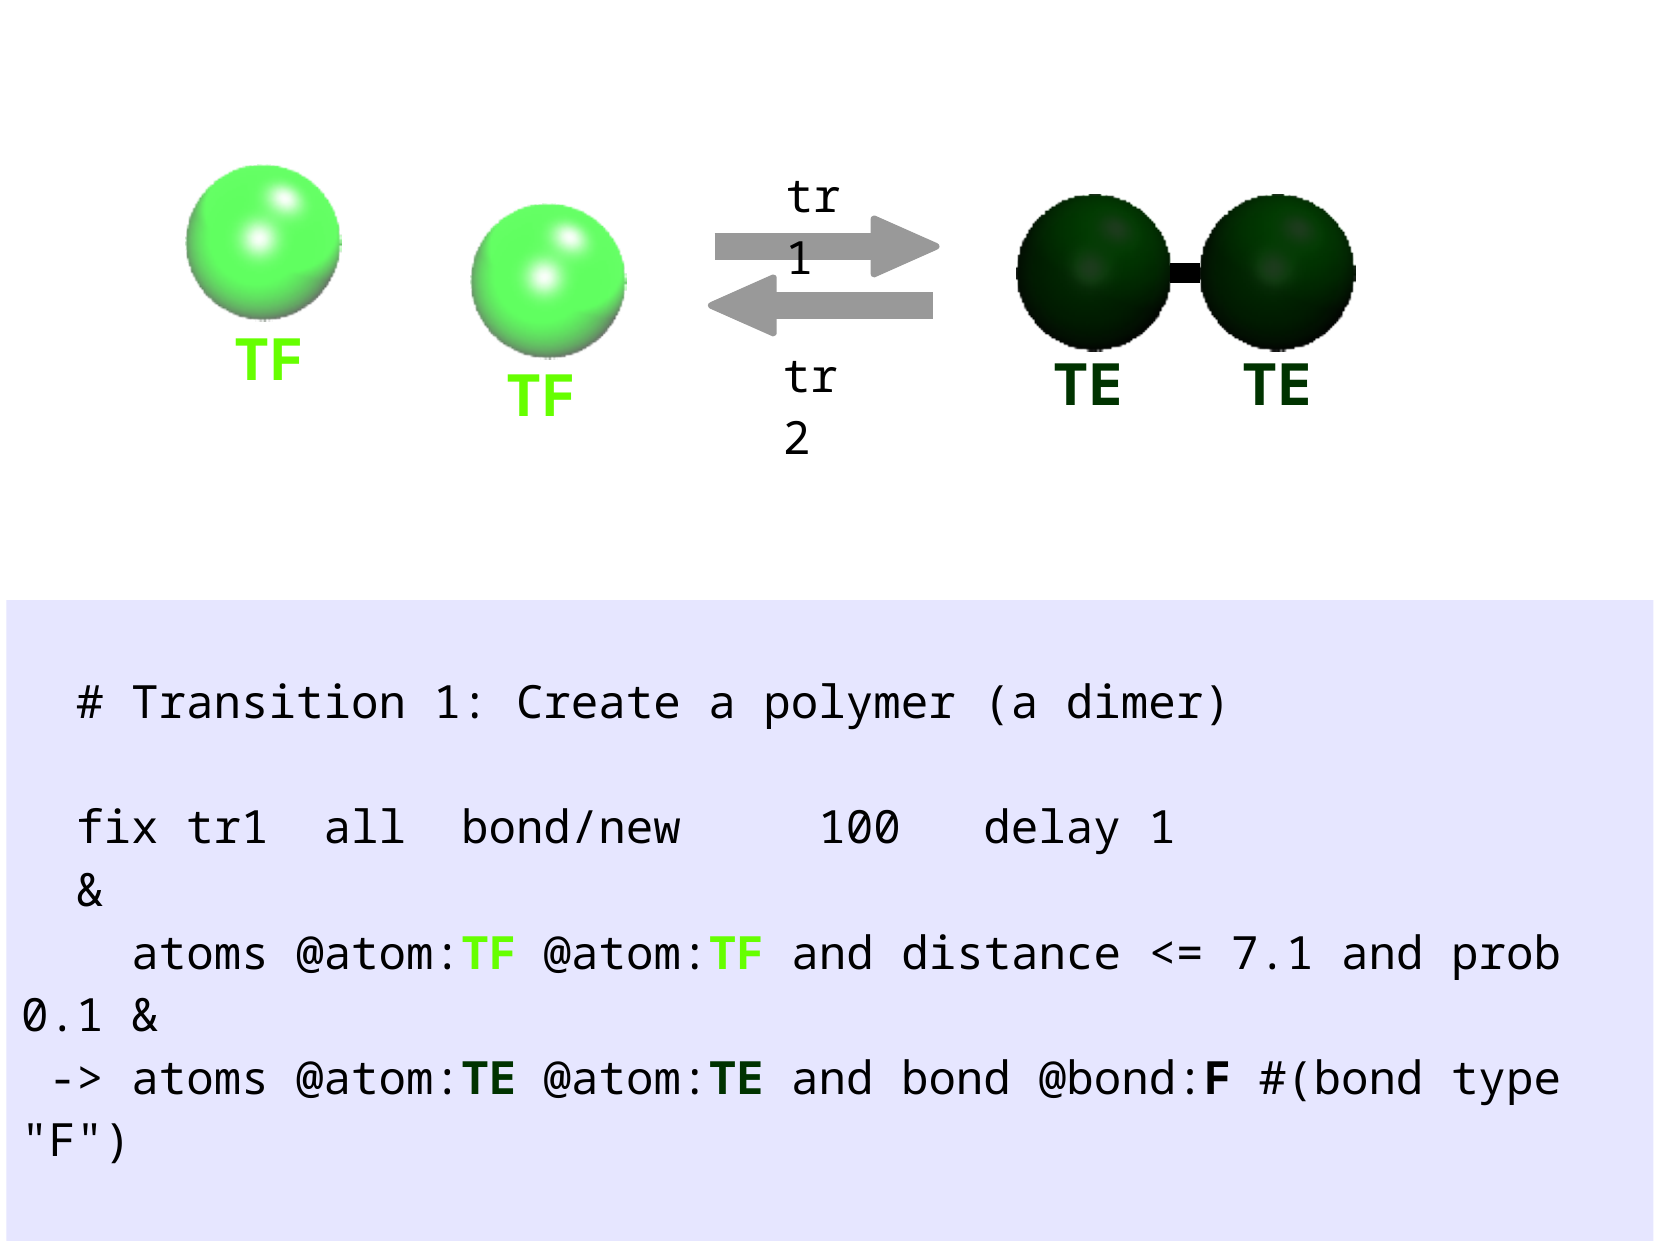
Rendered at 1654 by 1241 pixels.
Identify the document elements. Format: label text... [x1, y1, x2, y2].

text_box TE [1194, 335, 1383, 409]
picture [1199, 194, 1356, 352]
text_box # Transition 1: Create a polymer (a dimer) fix tr1 all bond/new 100 delay 1 & atoms @atom:TF @atom:TF and distance <= 7.1 and prob 0.1 & -> atoms @atom:TE @atom:TE and bond @bond:F #(bond type "F") # Transition 2: Destabilize dimers (only trimers are stable) fix tr2 all bond/change 100 delay 2 & atoms @atom:TE @atom:TE and prob 0.9 & -> atoms @atom:TF @atom:TF and bond BREAK [6, 600, 1654, 1241]
text_box TF [436, 346, 647, 420]
picture [185, 164, 342, 311]
text_box tr2 [768, 335, 867, 397]
text_box tr1 [770, 155, 870, 217]
picture [470, 203, 627, 361]
picture [1016, 194, 1173, 352]
text_box TF [165, 311, 376, 385]
text_box TE [983, 335, 1194, 409]
